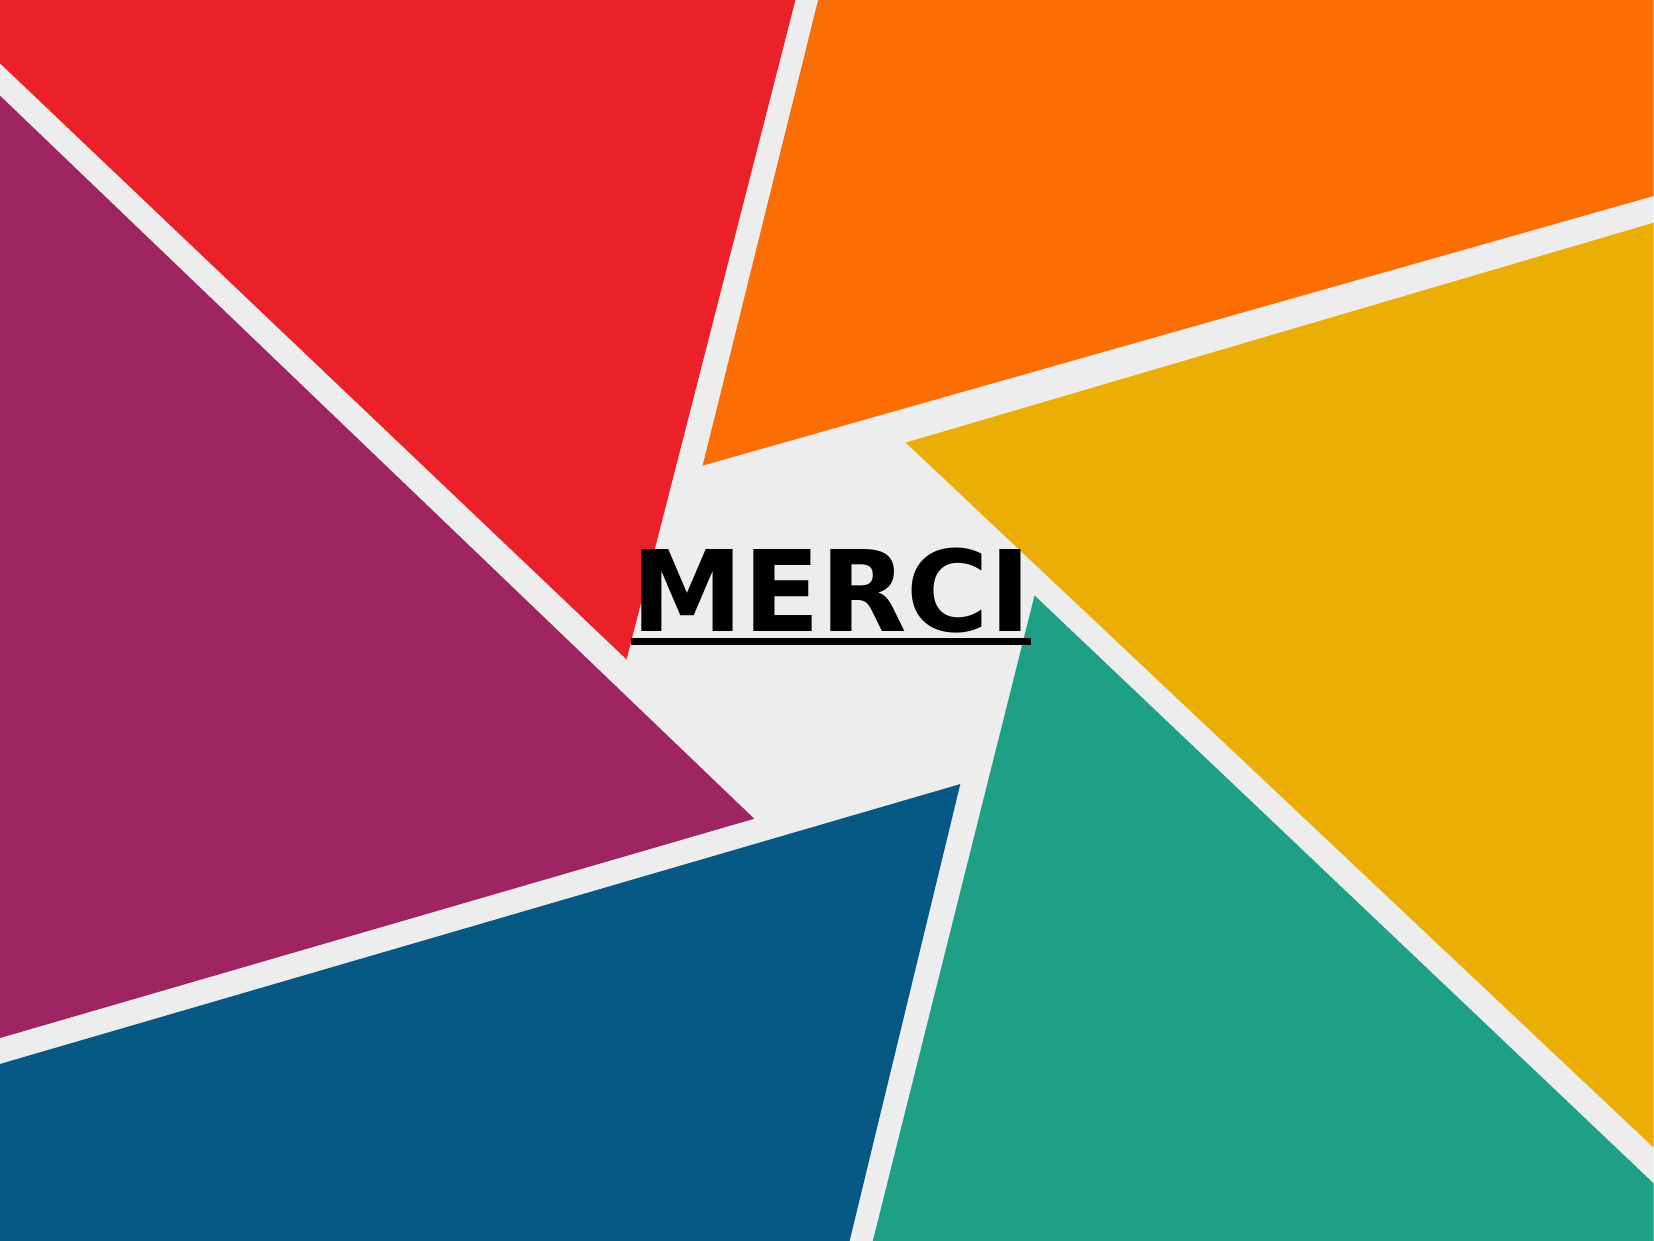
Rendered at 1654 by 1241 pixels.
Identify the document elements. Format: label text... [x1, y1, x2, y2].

list MERCI [621, 526, 1042, 664]
